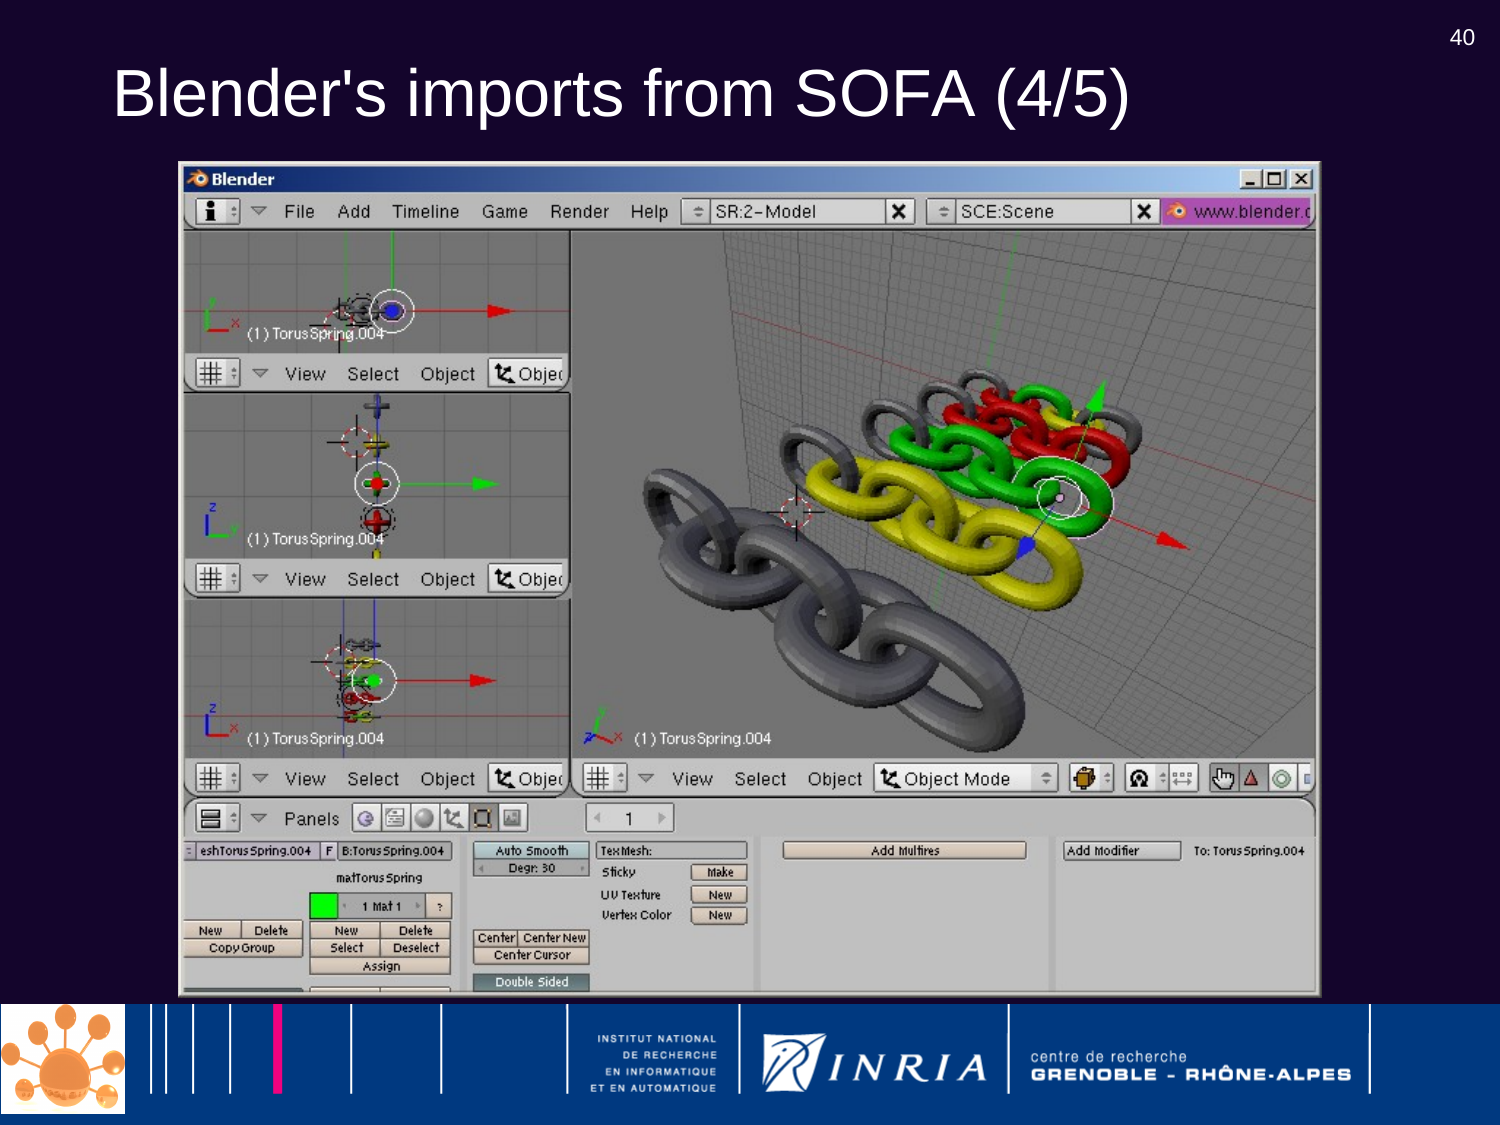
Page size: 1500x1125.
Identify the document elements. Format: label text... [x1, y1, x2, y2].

title Blender's imports from SOFA (4/5) [112, 7, 1474, 181]
picture [0, 1004, 1500, 1125]
picture [178, 181, 1322, 998]
